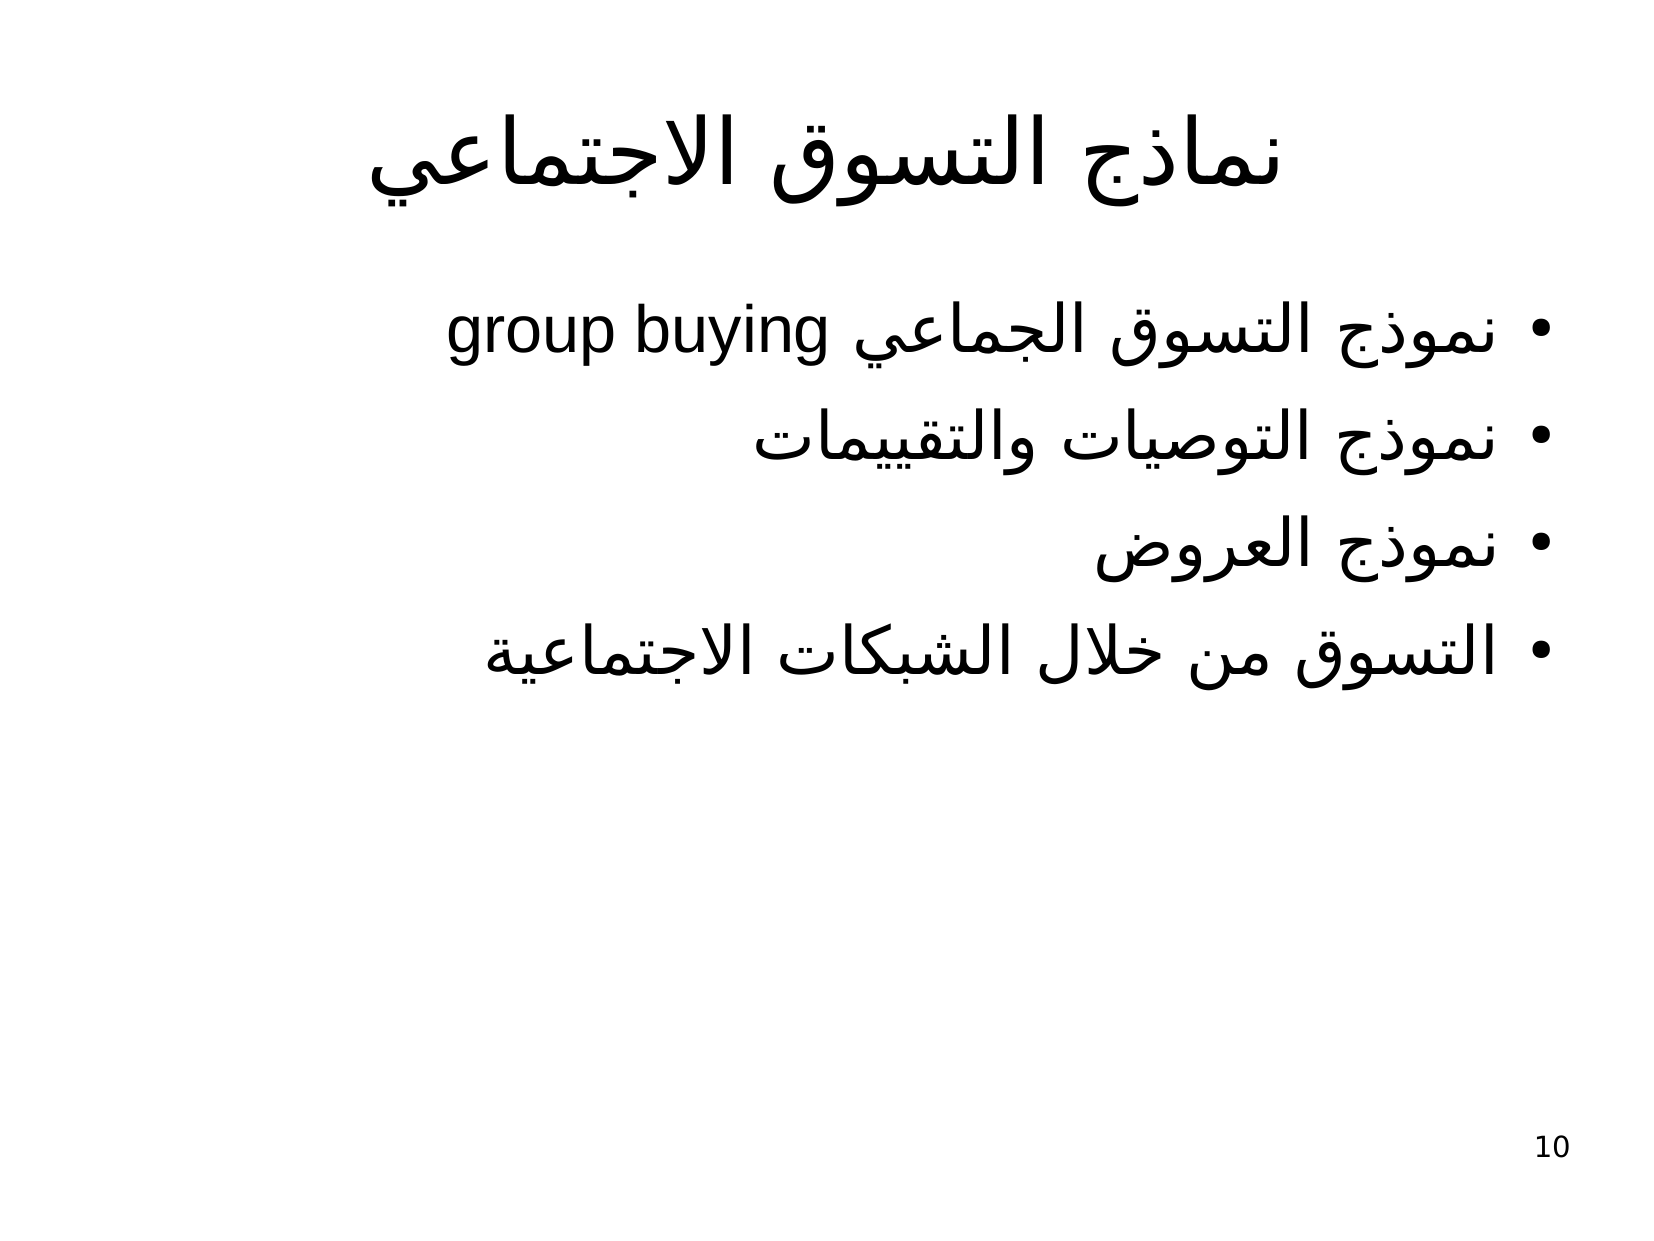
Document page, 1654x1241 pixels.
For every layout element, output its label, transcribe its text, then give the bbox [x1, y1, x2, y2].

list نموذج التسوق الجماعي group buying نموذج التوصيات والتقييمات نموذج العروض التسوق من خلال الشبكات الاجتماعية [82, 290, 1571, 1010]
title نماذج التسوق الاجتماعي [82, 49, 1571, 257]
